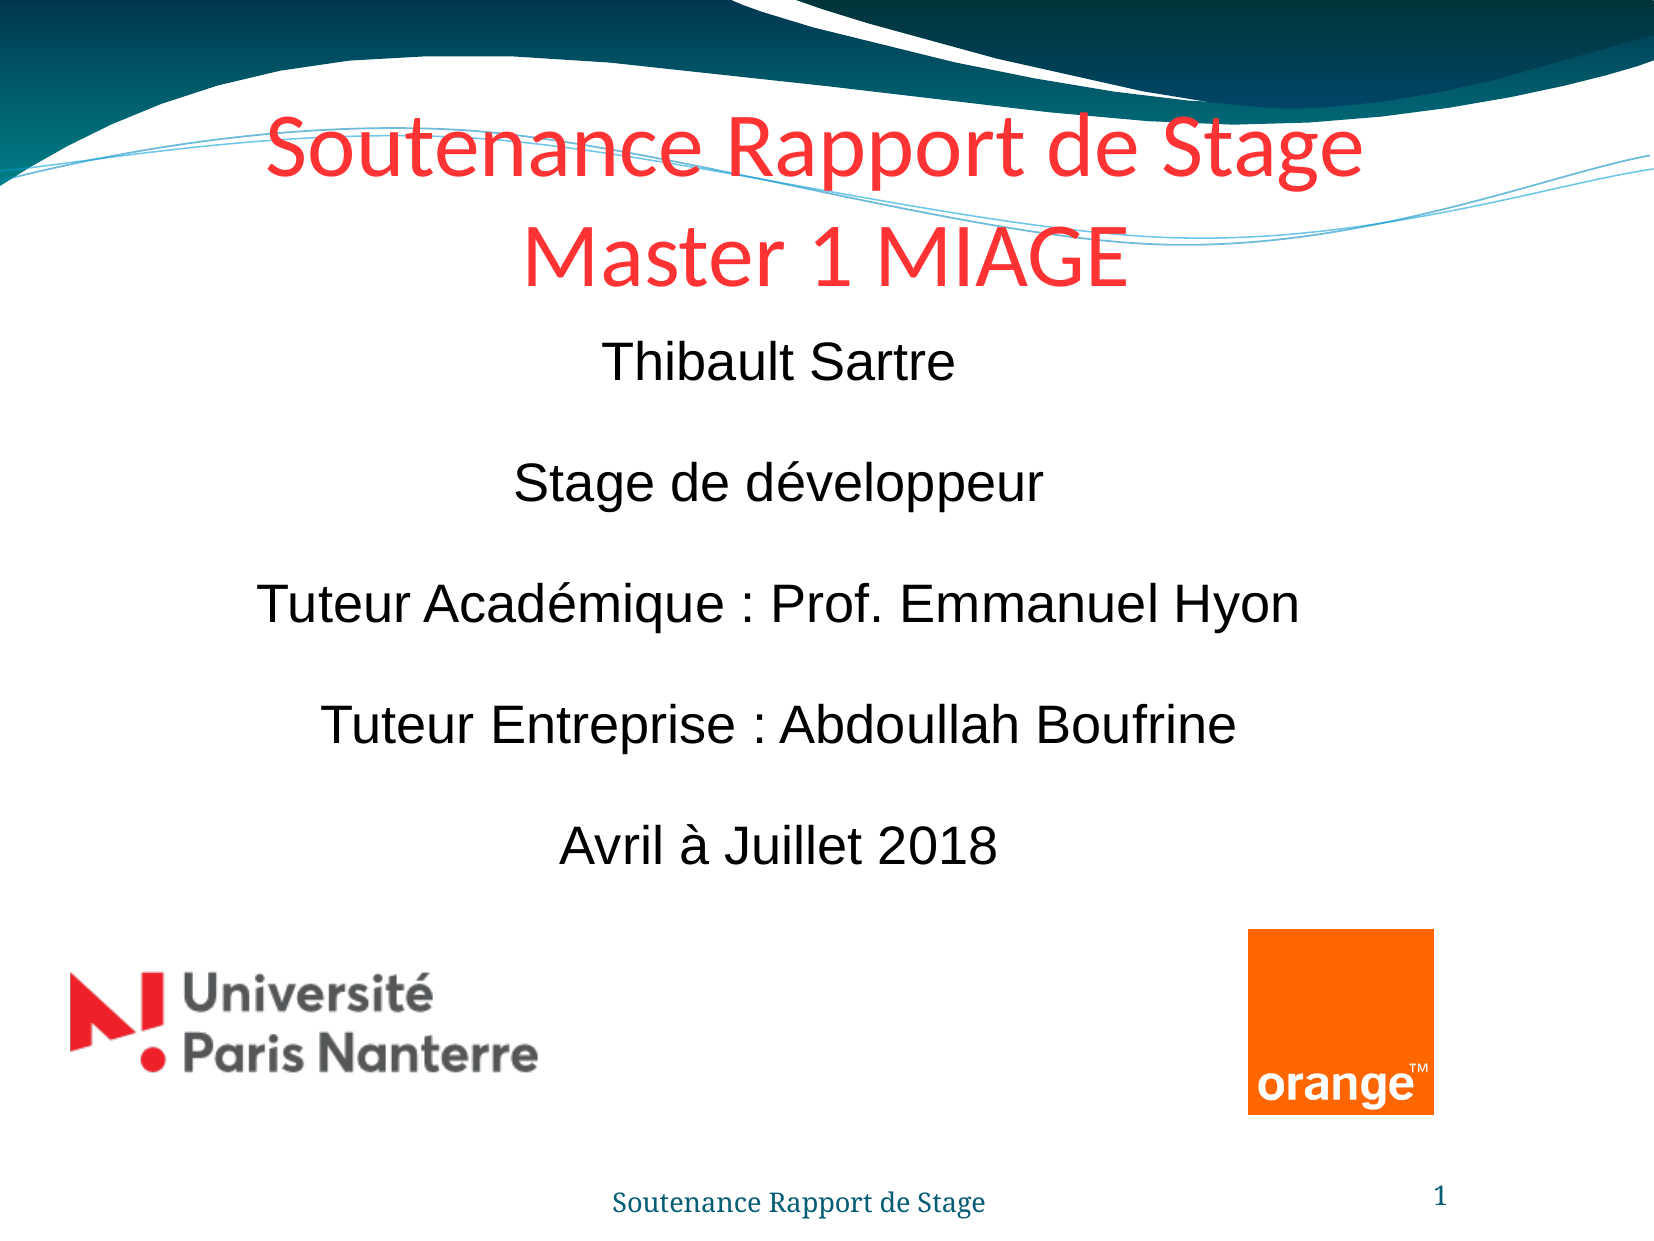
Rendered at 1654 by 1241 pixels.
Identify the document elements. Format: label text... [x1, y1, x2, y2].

text_box Thibault Sartre Stage de développeur Tuteur Académique : Prof. Emmanuel Hyon Tuteur Entreprise : Abdoullah Boufrine Avril à Juillet 2018 [241, 312, 1318, 894]
text_box Soutenance Rapport de Stage [496, 1151, 1103, 1218]
picture [1248, 929, 1434, 1115]
text_box <numéro> [1433, 1149, 1571, 1216]
picture [58, 959, 552, 1085]
title Soutenance Rapport de Stage Master 1 MIAGE [82, 76, 1571, 284]
